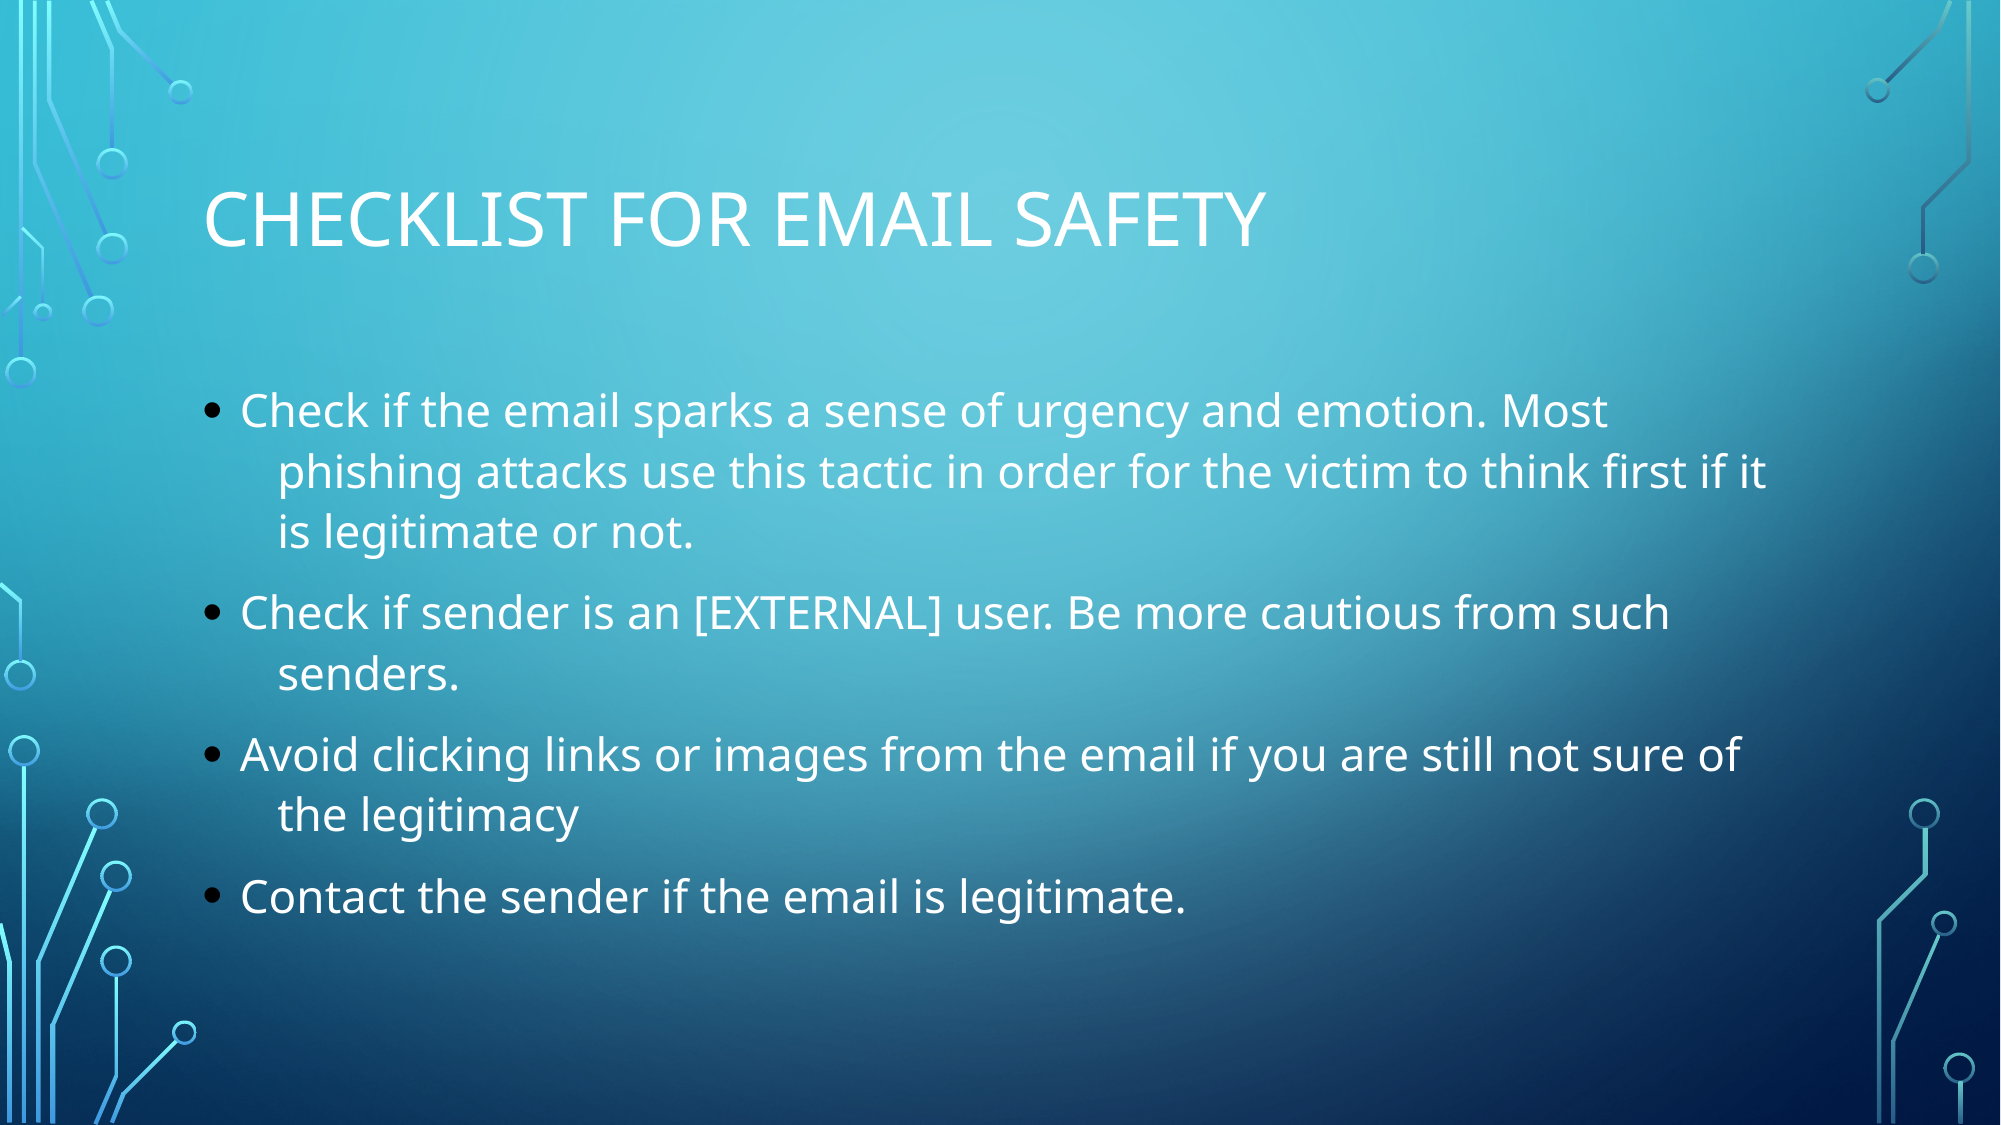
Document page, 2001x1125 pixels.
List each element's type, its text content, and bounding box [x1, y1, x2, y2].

list Check if the email sparks a sense of urgency and emotion. Most phishing attacks use this tactic in order for the victim to think first if it is legitimate or not. Check if sender is an [EXTERNAL] user. Be more cautious from such senders. Avoid clicking links or images from the email if you are still not sure of the legitimacy Contact the sender if the email is legitimate. [187, 369, 1813, 951]
title Checklist for email safety [187, 101, 1813, 344]
